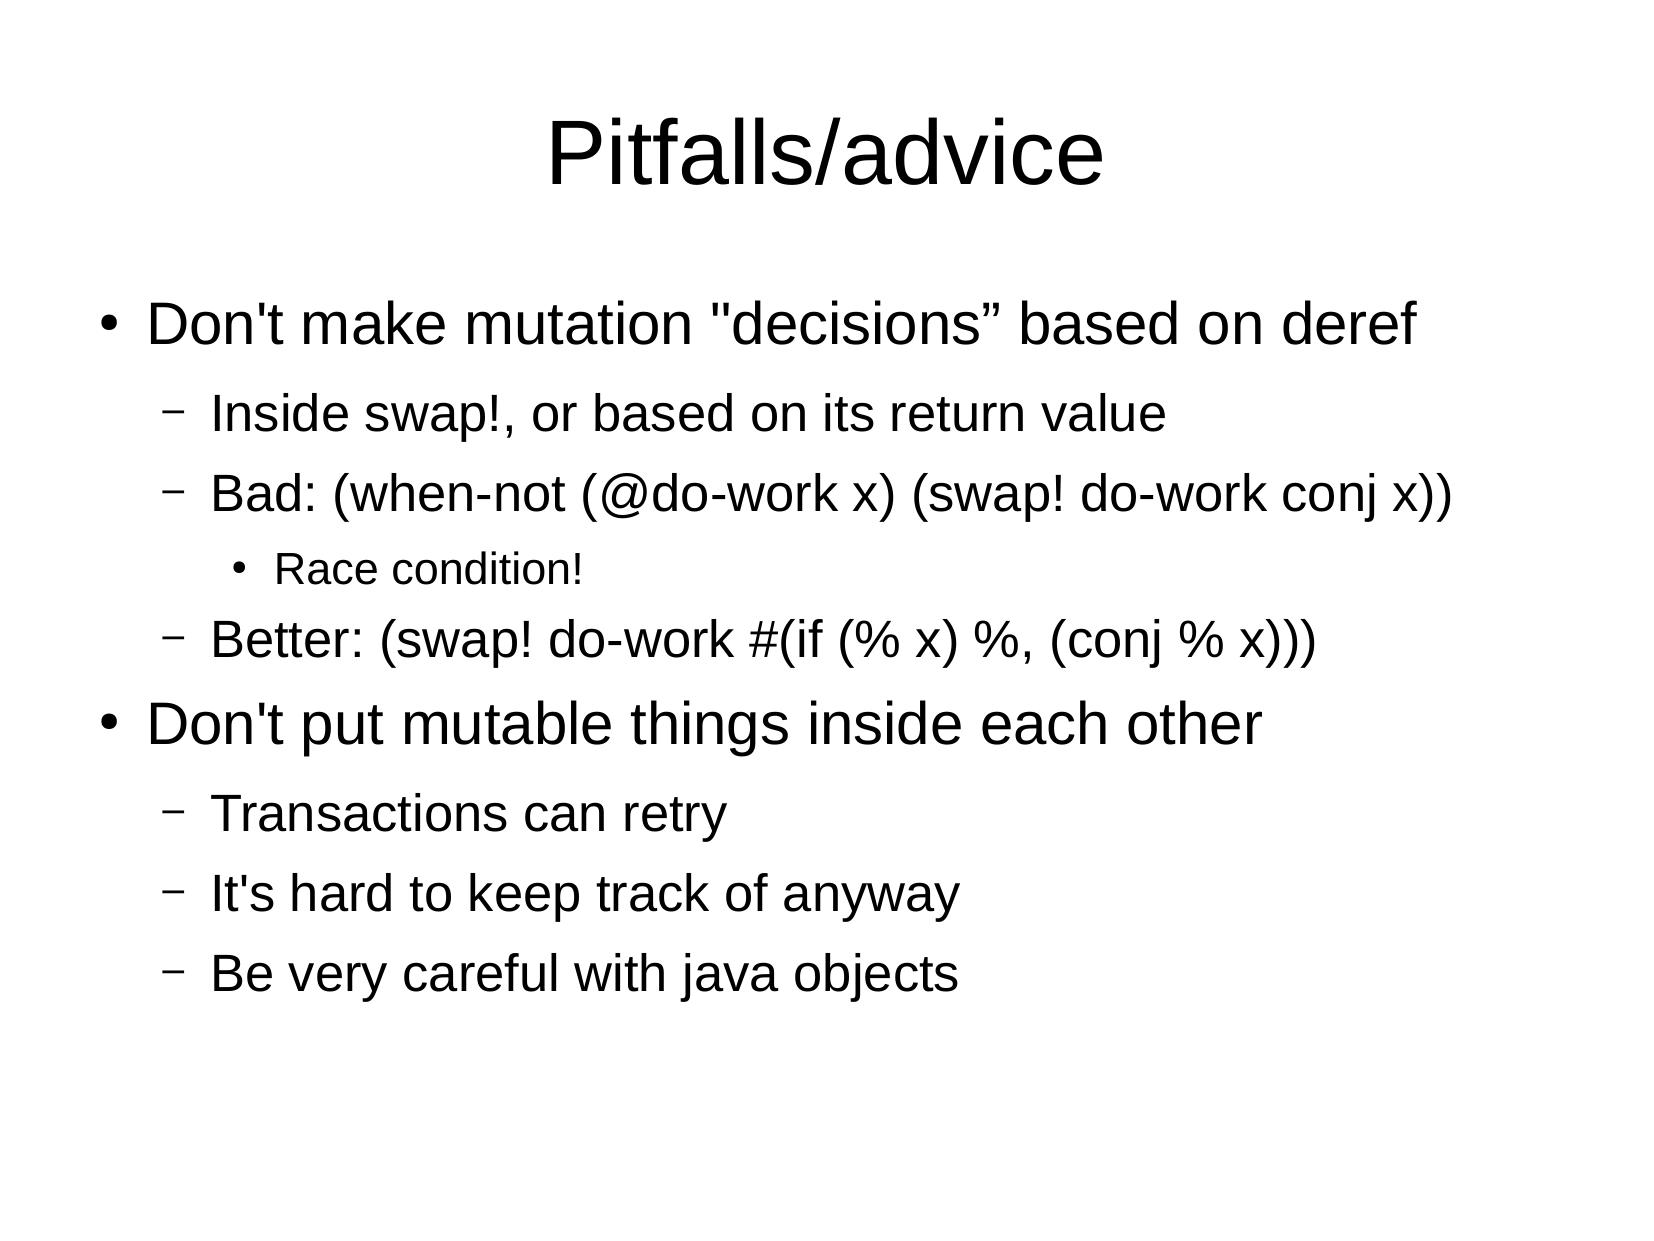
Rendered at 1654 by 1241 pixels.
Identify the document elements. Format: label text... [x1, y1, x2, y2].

title Pitfalls/advice [82, 49, 1571, 257]
list Don't make mutation "decisions” based on deref Inside swap!, or based on its return value Bad: (when-not (@do-work x) (swap! do-work conj x)) Race condition! Better: (swap! do-work #(if (% x) %, (conj % x))) Don't put mutable things inside each other Transactions can retry It's hard to keep track of anyway Be very careful with java objects [82, 290, 1571, 1010]
